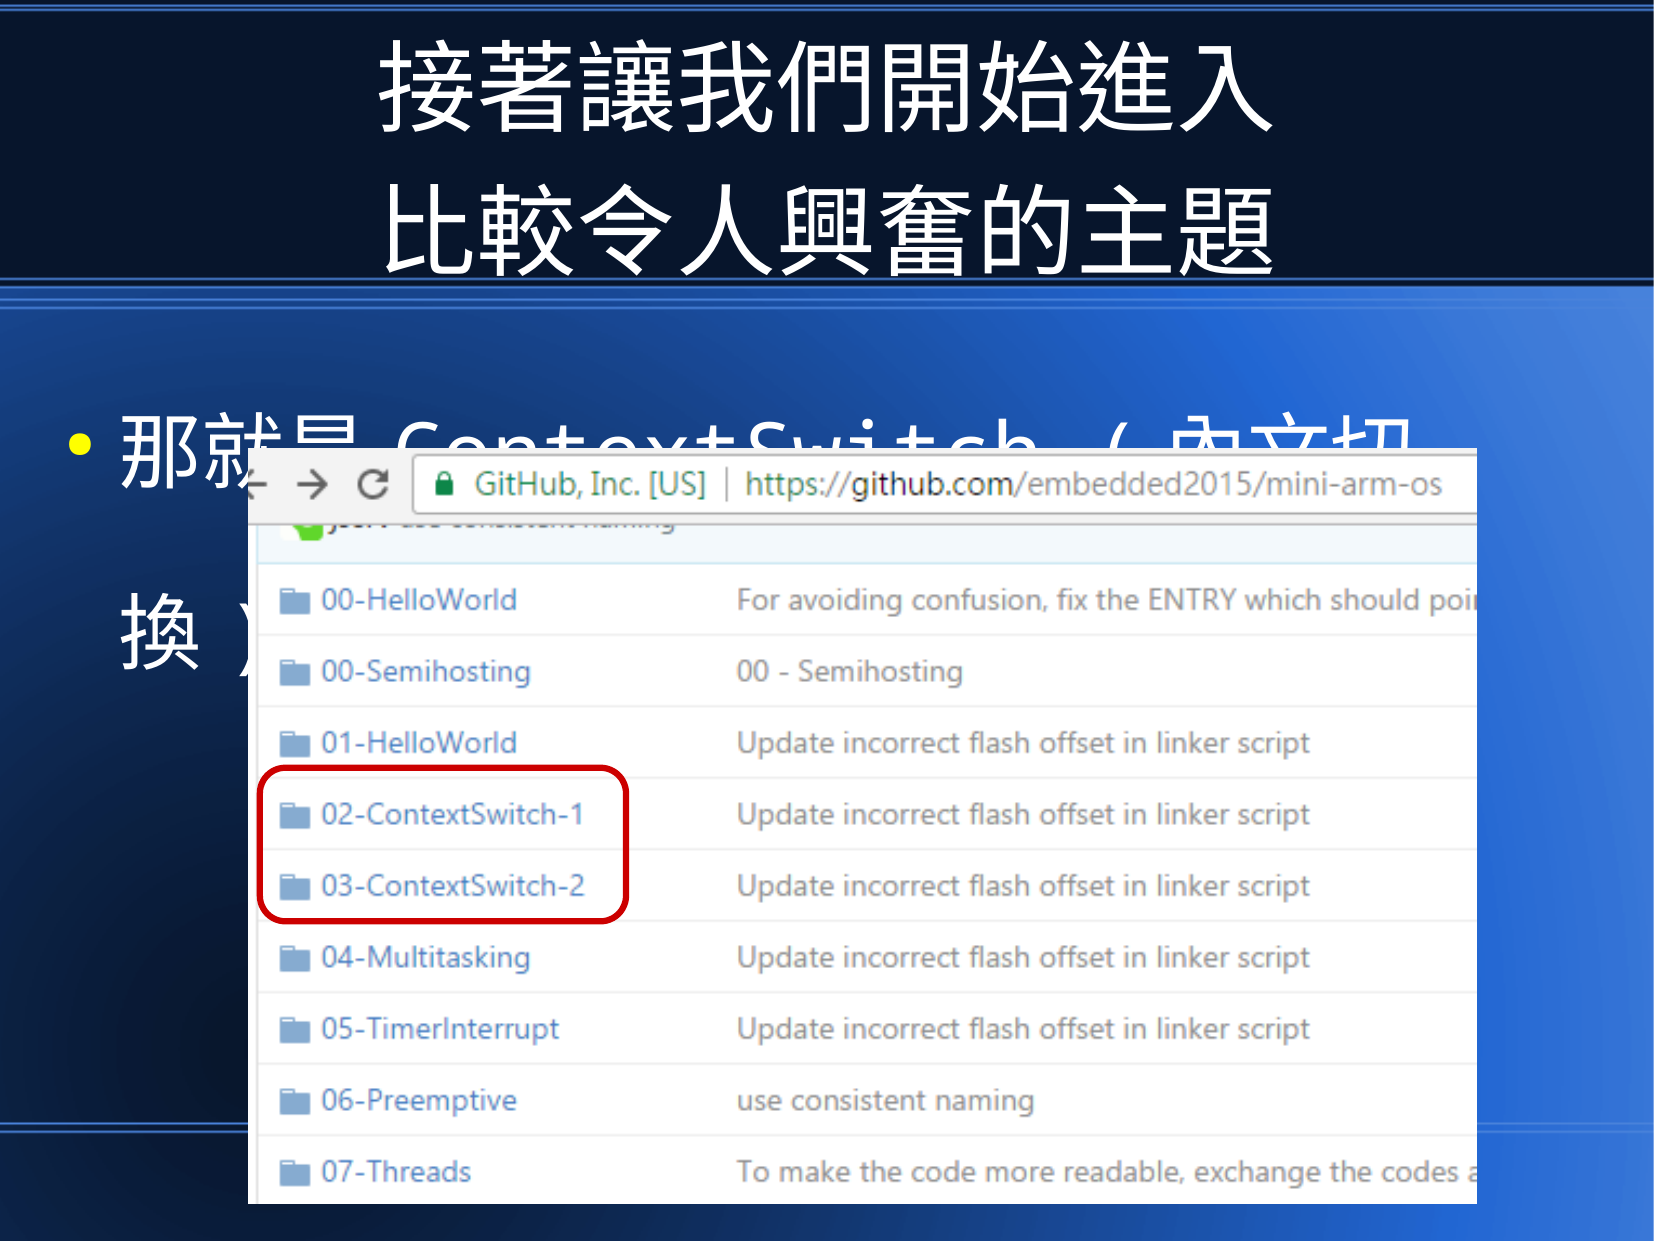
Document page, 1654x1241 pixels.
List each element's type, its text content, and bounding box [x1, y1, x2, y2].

picture [0, 0, 1654, 1241]
list 那就是ContextSwitch (內文切換) [47, 325, 1536, 1241]
title 接著讓我們開始進入 比較令人興奮的主題 [82, 32, 1571, 273]
picture [248, 448, 1477, 1204]
